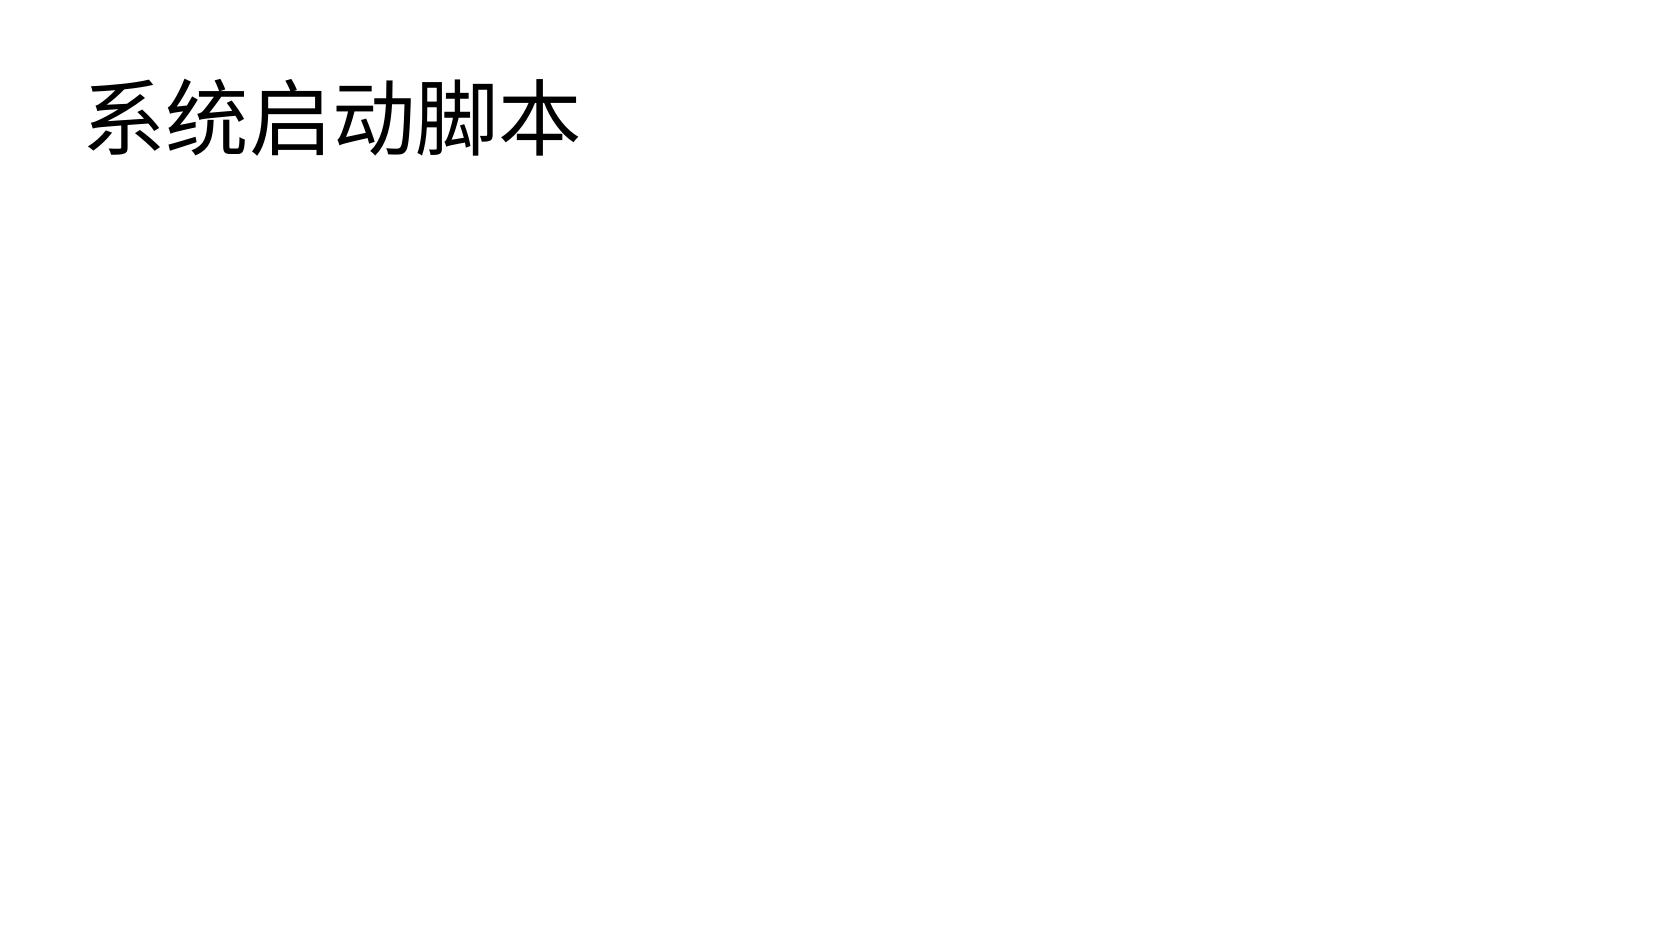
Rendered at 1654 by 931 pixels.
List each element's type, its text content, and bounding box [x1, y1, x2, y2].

title 系统启动脚本 [82, 37, 1571, 189]
